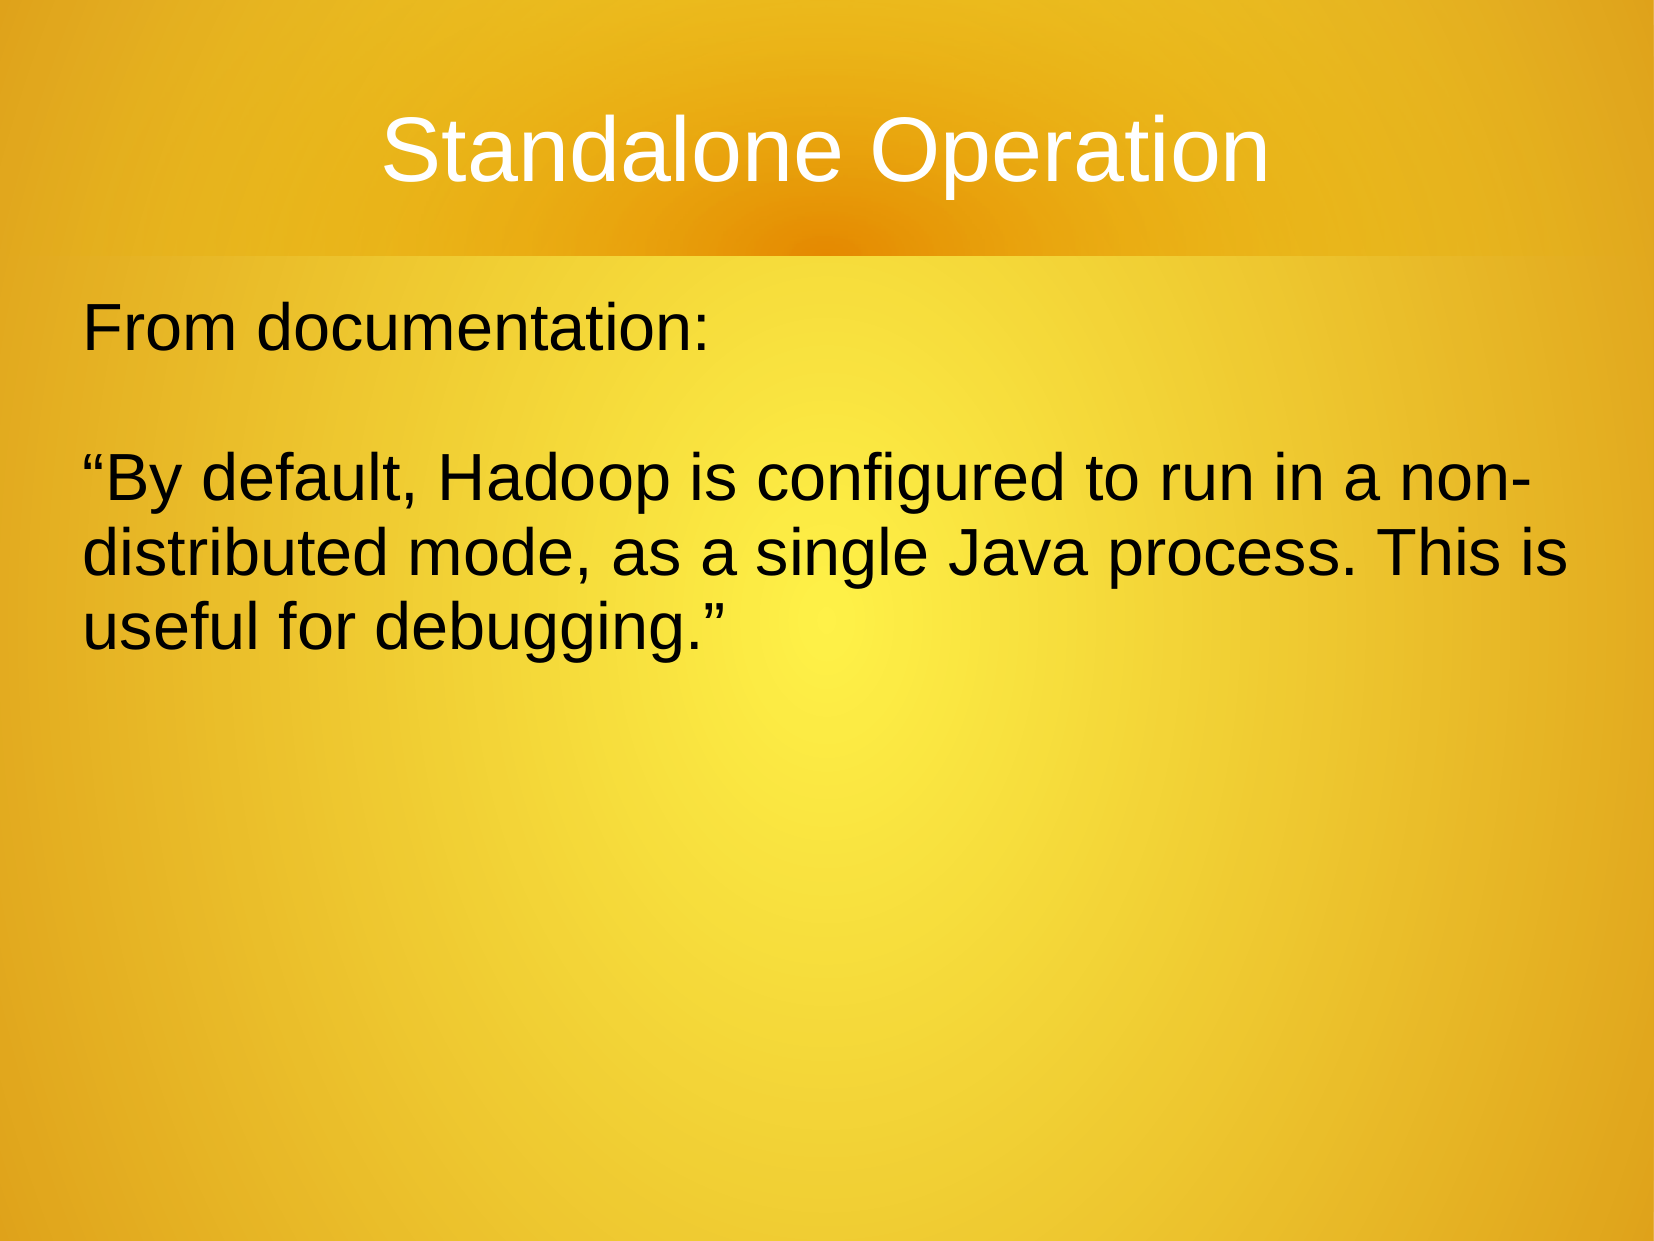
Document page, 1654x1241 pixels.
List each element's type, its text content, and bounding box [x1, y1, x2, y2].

subtitle From documentation: “By default, Hadoop is configured to run in a non-distributed mode, as a single Java process. This is useful for debugging.” [82, 290, 1571, 1010]
title Standalone Operation [82, 47, 1571, 252]
